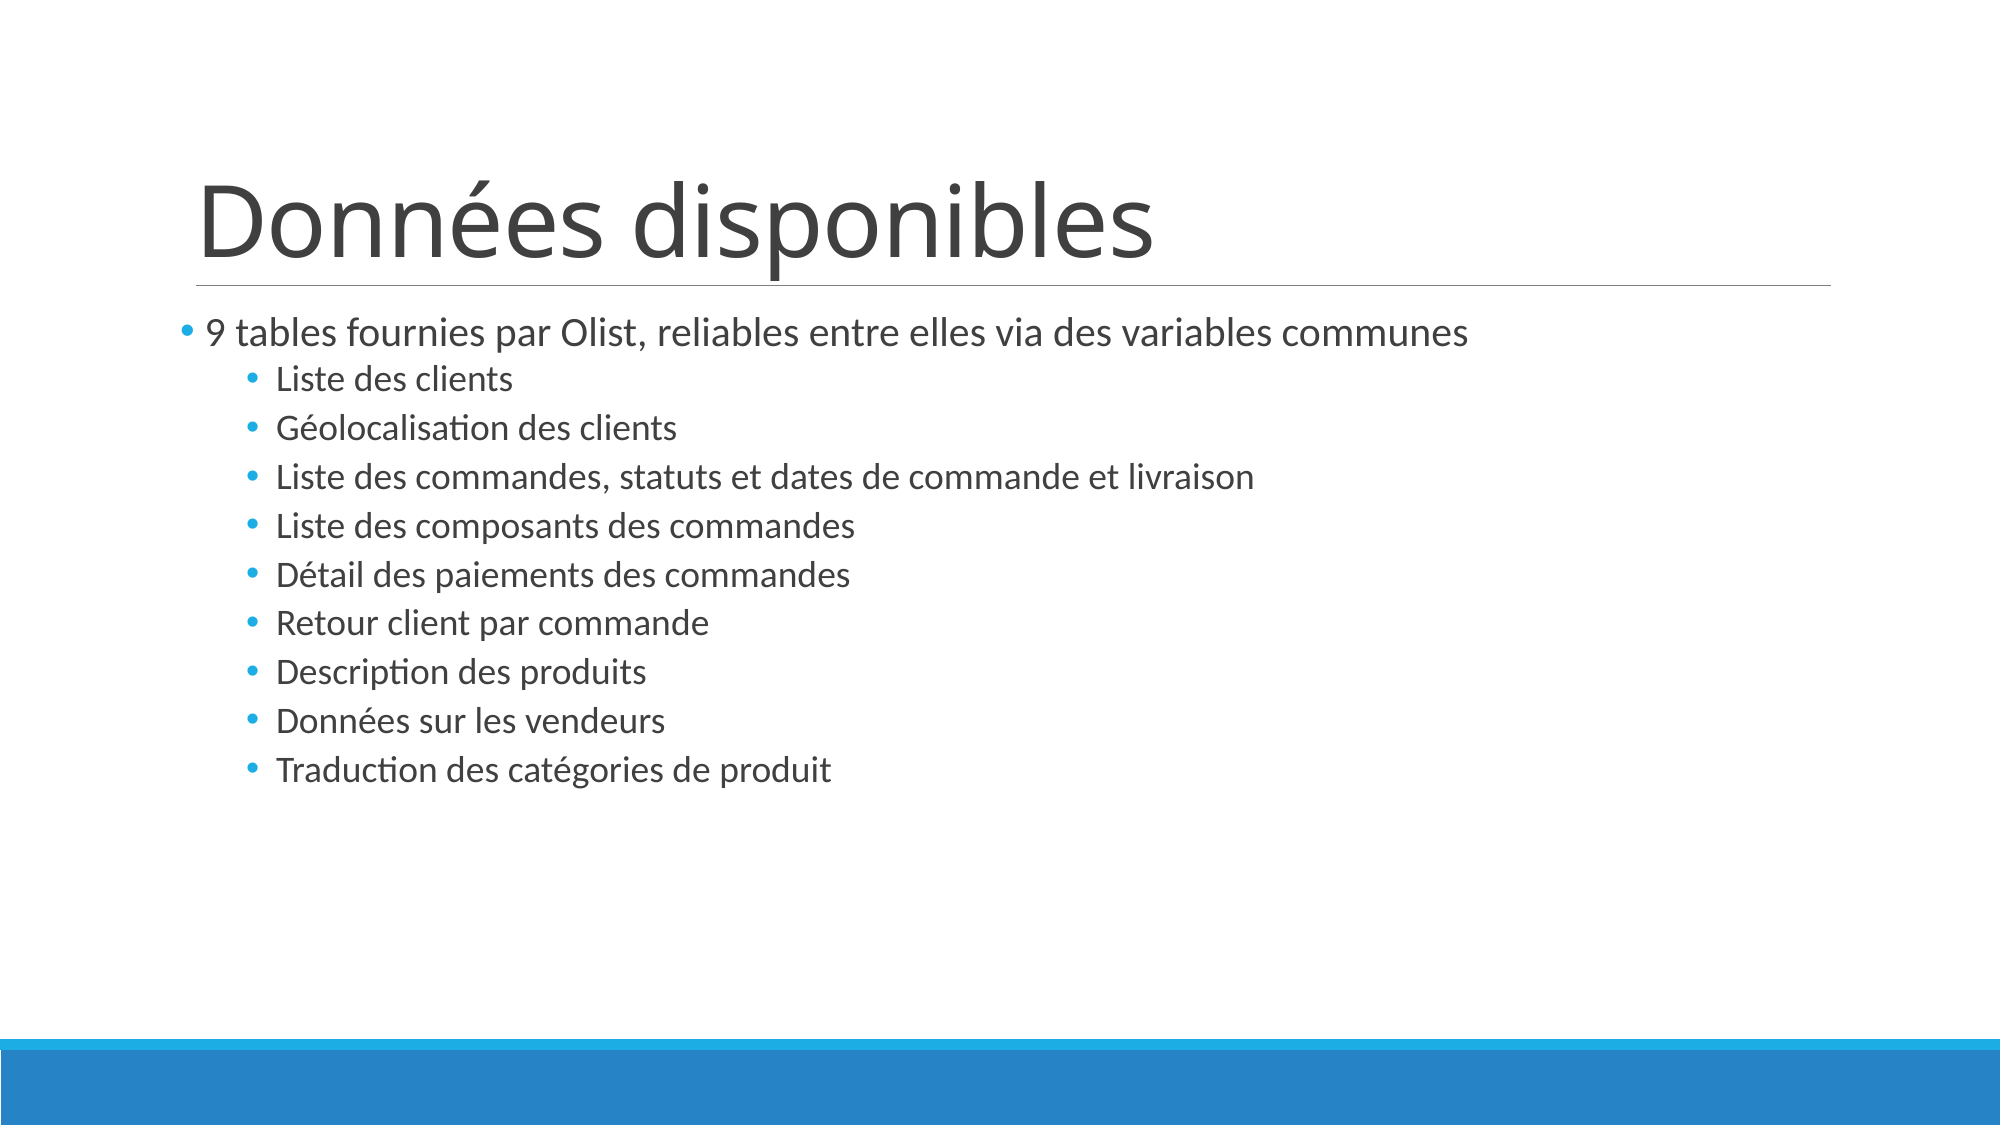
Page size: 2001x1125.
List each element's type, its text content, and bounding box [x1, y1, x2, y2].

list 9 tables fournies par Olist, reliables entre elles via des variables communes Liste des clients Géolocalisation des clients Liste des commandes, statuts et dates de commande et livraison Liste des composants des commandes Détail des paiements des commandes Retour client par commande Description des produits Données sur les vendeurs Traduction des catégories de produit [180, 302, 1831, 963]
title Données disponibles [180, 47, 1831, 286]
